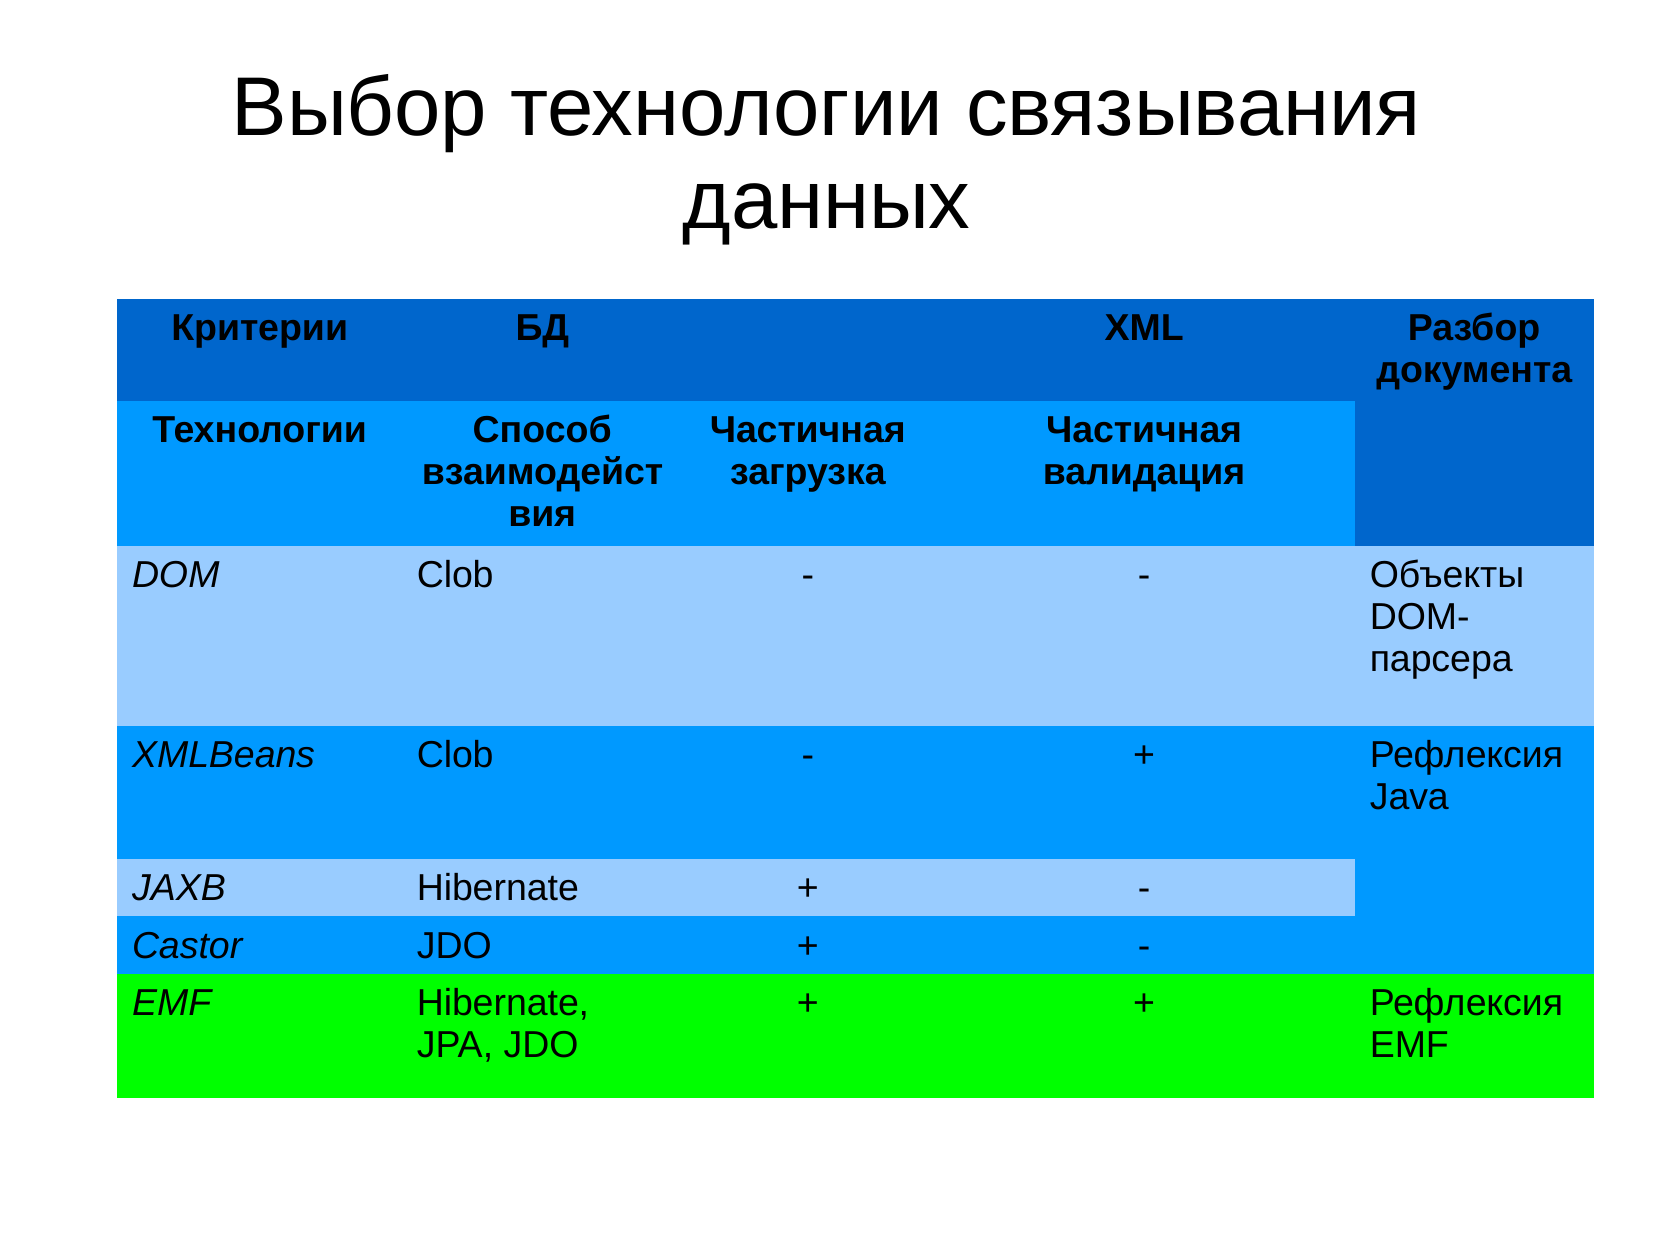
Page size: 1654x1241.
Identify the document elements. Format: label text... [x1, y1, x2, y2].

table_cell Рефлексия EMF [1355, 974, 1594, 1098]
table_cell Clob [402, 546, 683, 726]
table_cell Hibernate [402, 859, 683, 916]
table_cell Clob [402, 726, 683, 859]
table_header XML [933, 299, 1355, 401]
table_header БД [402, 299, 683, 401]
table_cell Технологии [117, 401, 402, 546]
table_cell Hibernate, JPA, JDO [402, 974, 683, 1098]
table_cell + [933, 974, 1355, 1098]
table_cell Способ взаимодействия [402, 401, 683, 546]
table_cell Рефлексия Java [1355, 726, 1594, 974]
table_cell - [933, 859, 1355, 916]
table_cell + [683, 974, 933, 1098]
table_cell - [933, 916, 1355, 974]
table_cell XMLBeans [117, 726, 402, 859]
table_cell + [933, 726, 1355, 859]
table_cell Castor [117, 916, 402, 974]
table_cell JAXB [117, 859, 402, 916]
table_header [683, 299, 933, 401]
table_header Разбор документа [1355, 299, 1594, 546]
table_cell + [683, 859, 933, 916]
table_cell Объекты DOM-парсера [1355, 546, 1594, 726]
table_cell + [683, 916, 933, 974]
table_header Критерии [117, 299, 402, 401]
table_cell - [933, 546, 1355, 726]
table_cell - [683, 726, 933, 859]
table_cell Частичная загрузка [683, 401, 933, 546]
table_cell JDO [402, 916, 683, 974]
table_cell EMF [117, 974, 402, 1098]
title Выбор технологии связывания данных [82, 49, 1571, 257]
table_cell Частичная валидация [933, 401, 1355, 546]
table_cell DOM [117, 546, 402, 726]
table_cell - [683, 546, 933, 726]
